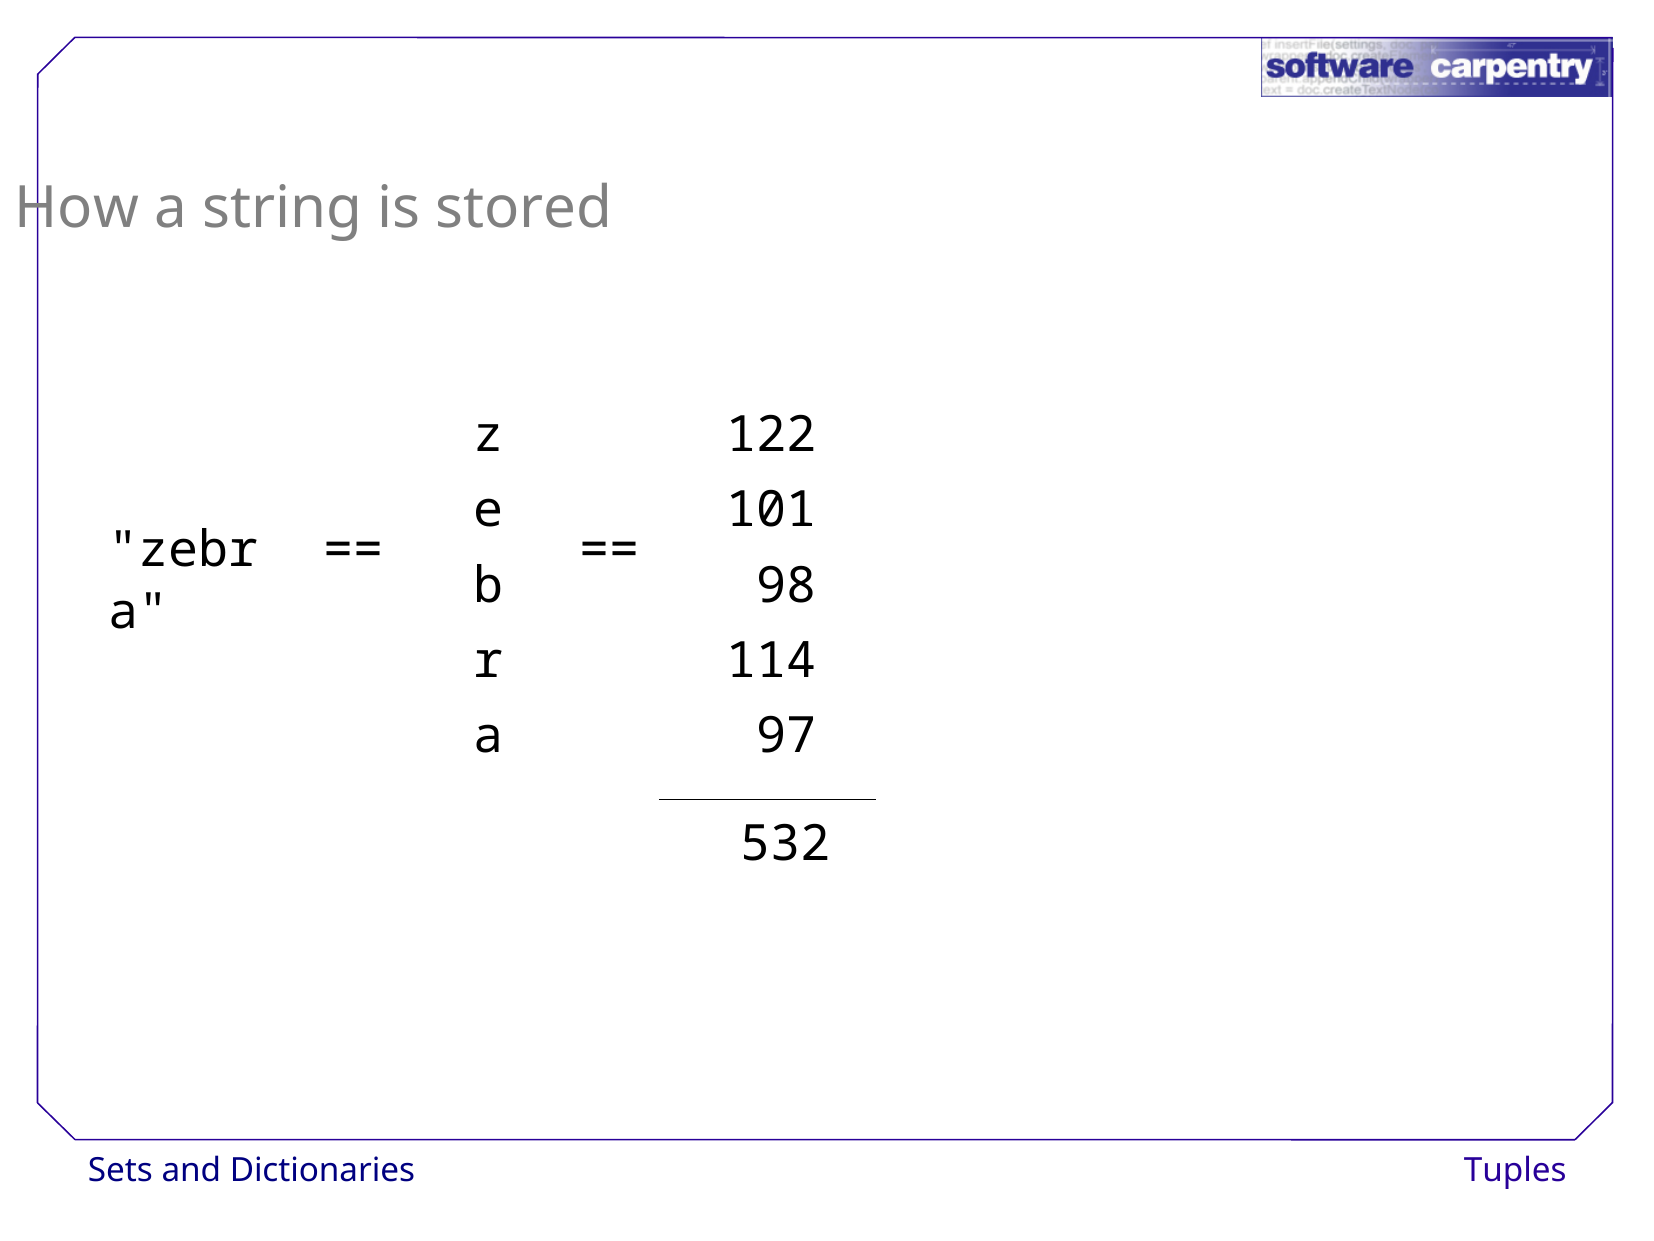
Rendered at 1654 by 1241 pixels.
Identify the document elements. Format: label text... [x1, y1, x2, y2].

table_cell e [458, 469, 518, 544]
text_box == [269, 506, 439, 582]
table_cell 101 [706, 469, 831, 544]
table_cell 97 [706, 695, 831, 771]
table_cell 114 [706, 620, 831, 695]
text_box "zebra" [80, 506, 269, 582]
table_cell r [458, 620, 518, 695]
table_header 122 [706, 393, 831, 469]
text_box 532 [713, 800, 857, 876]
table_header z [458, 393, 518, 469]
table_cell a [458, 695, 518, 771]
picture [1261, 39, 1613, 97]
text_box How a string is stored [0, 126, 778, 248]
text_box == [524, 506, 694, 582]
table_cell 98 [706, 544, 831, 620]
table_cell b [458, 544, 518, 620]
